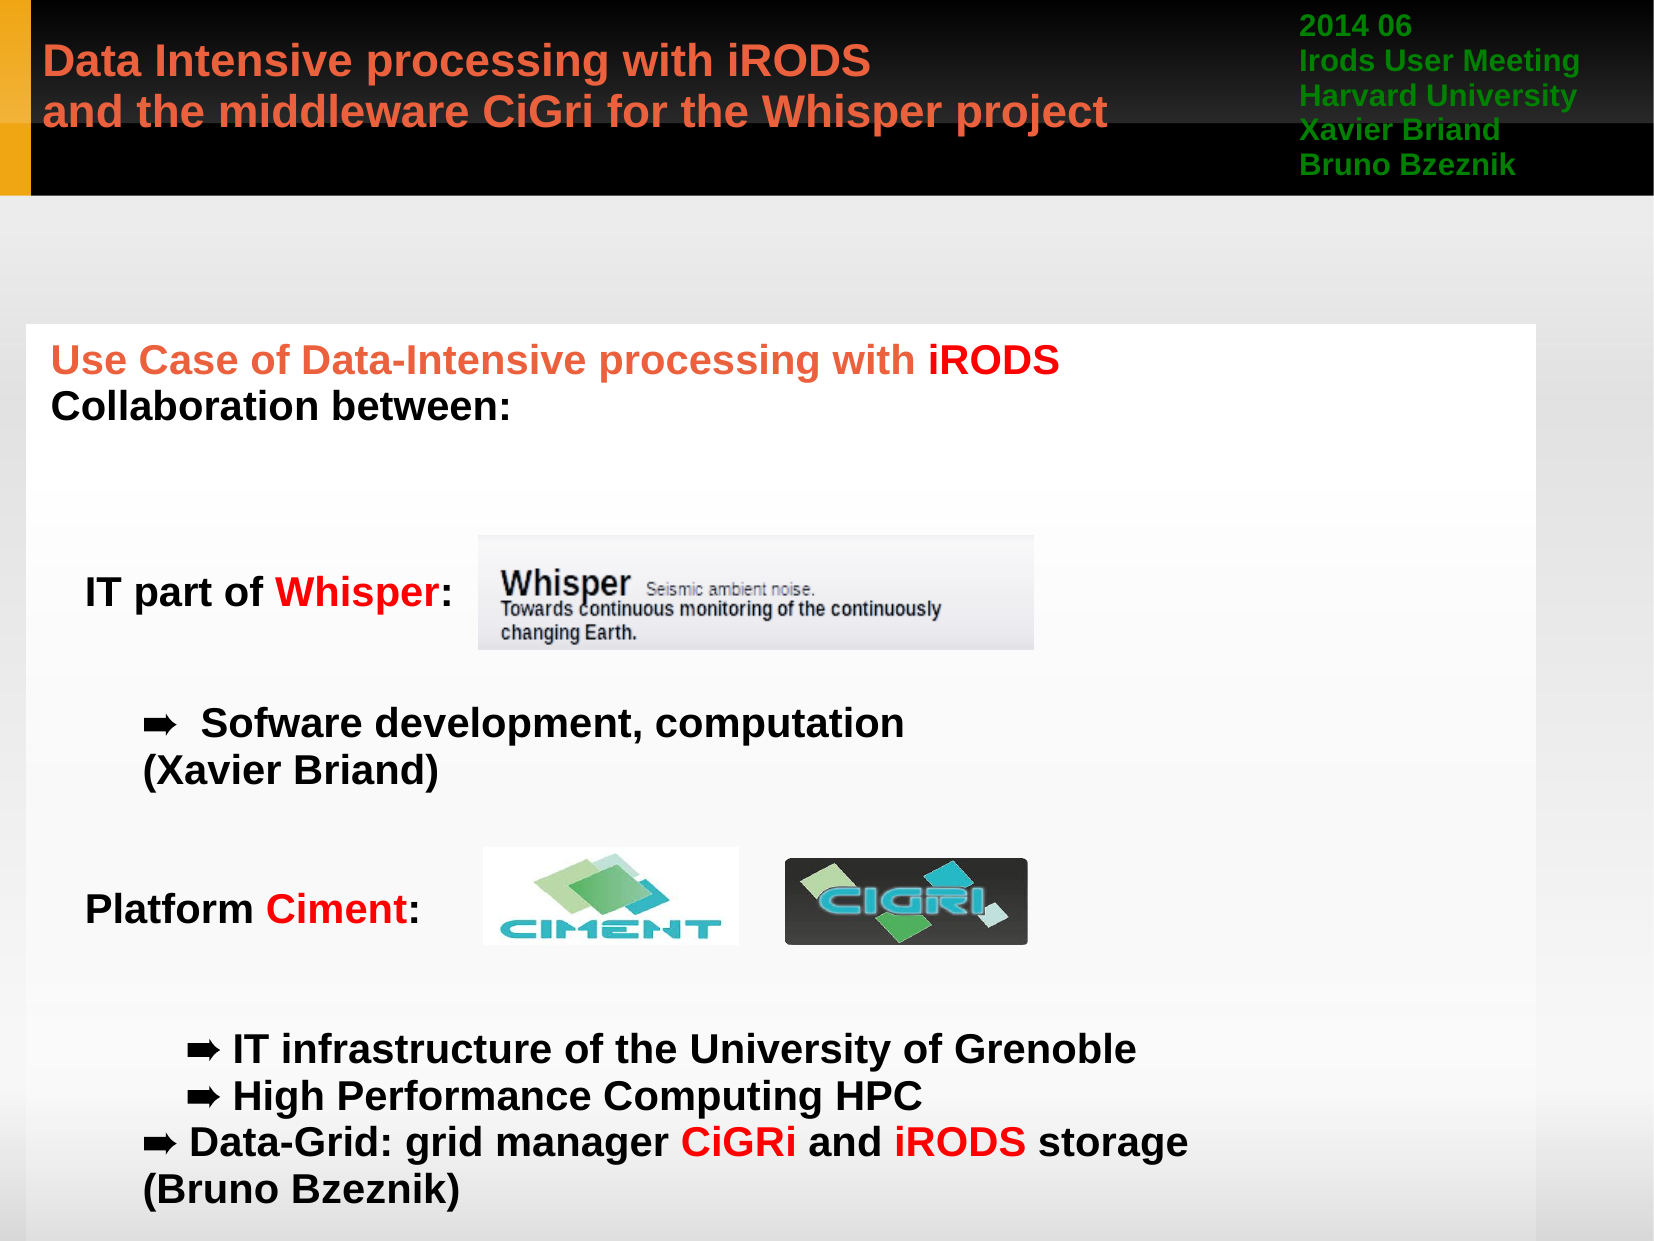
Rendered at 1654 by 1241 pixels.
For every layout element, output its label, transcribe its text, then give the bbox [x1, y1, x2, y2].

picture [52, 50, 66, 59]
list Use Case of Data-Intensive processing with iRODS Collaboration between: IT part of Whisper: à Sofware development, computation (Xavier Briand) Platform Ciment: à IT infrastructure of the University of Grenoble à High Performance Computing HPC à Data-Grid: grid manager CiGRi and iRODS storage (Bruno Bzeznik) Case [26, 324, 1536, 1241]
picture [483, 847, 739, 945]
picture [749, 50, 763, 59]
picture [0, 0, 1654, 1241]
picture [478, 535, 1034, 650]
title 2014 06 Irods User Meeting Harvard University Xavier Briand Bruno Bzeznik [1299, 41, 1654, 219]
picture [785, 858, 1028, 945]
picture [818, 50, 832, 59]
title Data Intensive processing with iRODS and the middleware CiGri for the Whisper project [29, 59, 1518, 267]
picture [781, 49, 799, 59]
